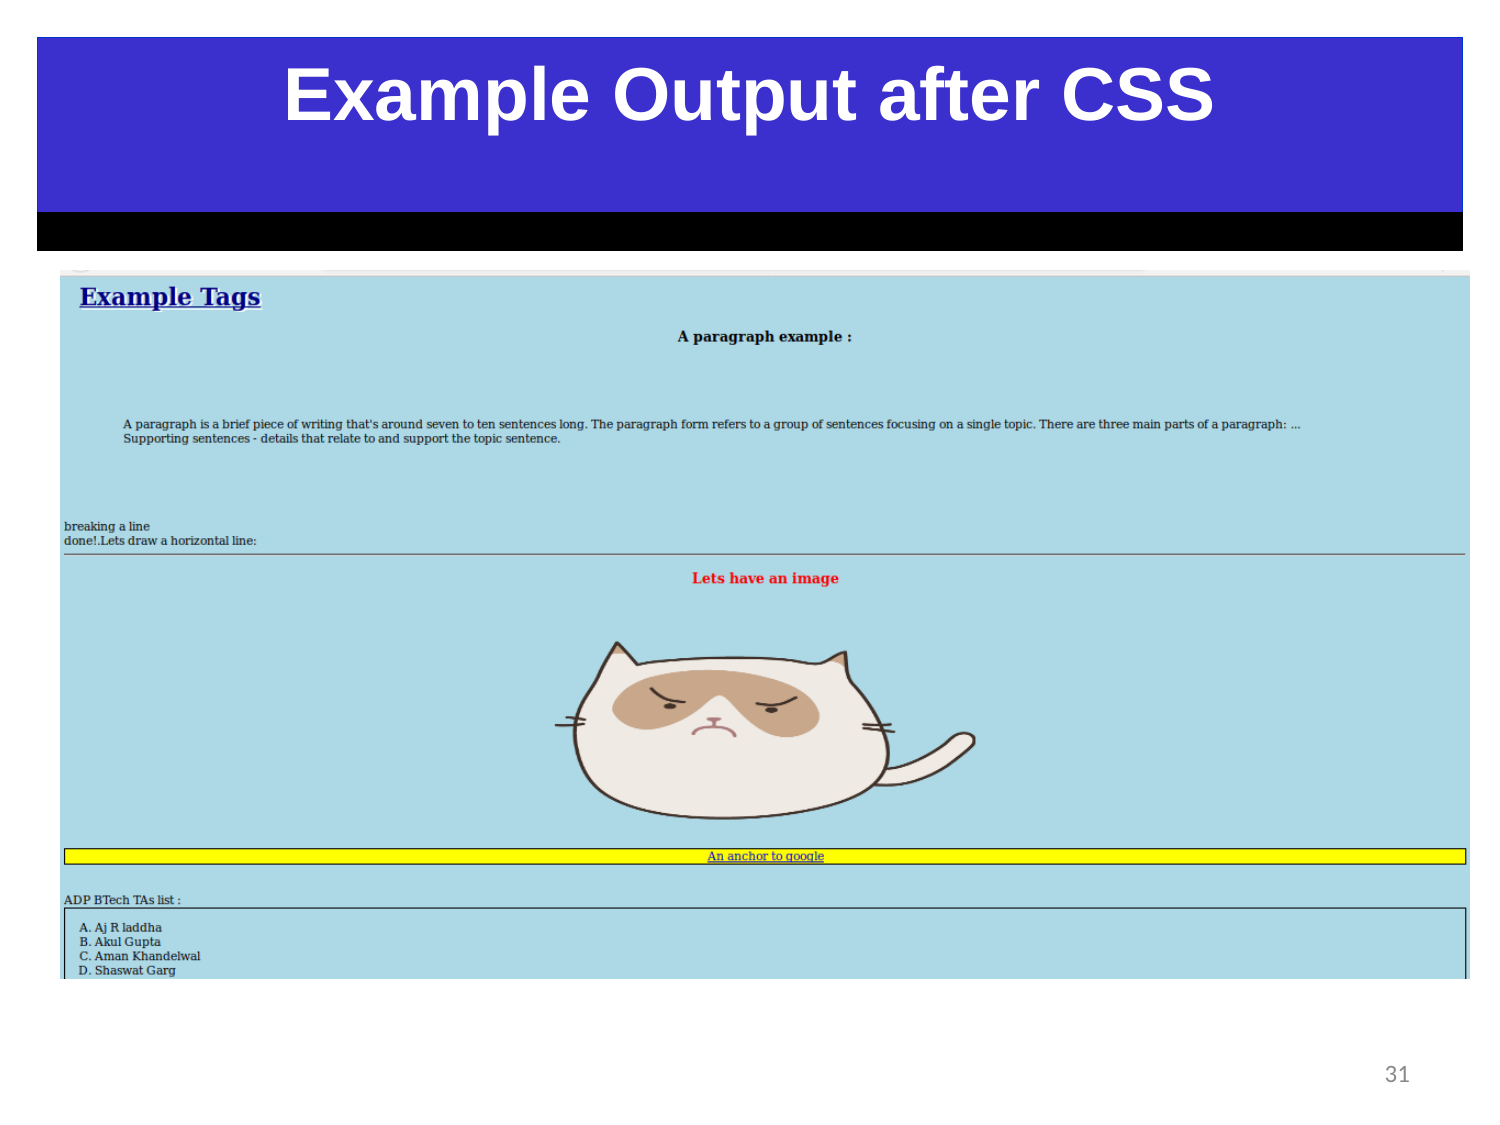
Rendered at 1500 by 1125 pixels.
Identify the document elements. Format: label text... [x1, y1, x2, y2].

list Example Output after CSS [50, 37, 1450, 213]
picture [60, 270, 1470, 979]
text_box <number> [1074, 1042, 1426, 1103]
